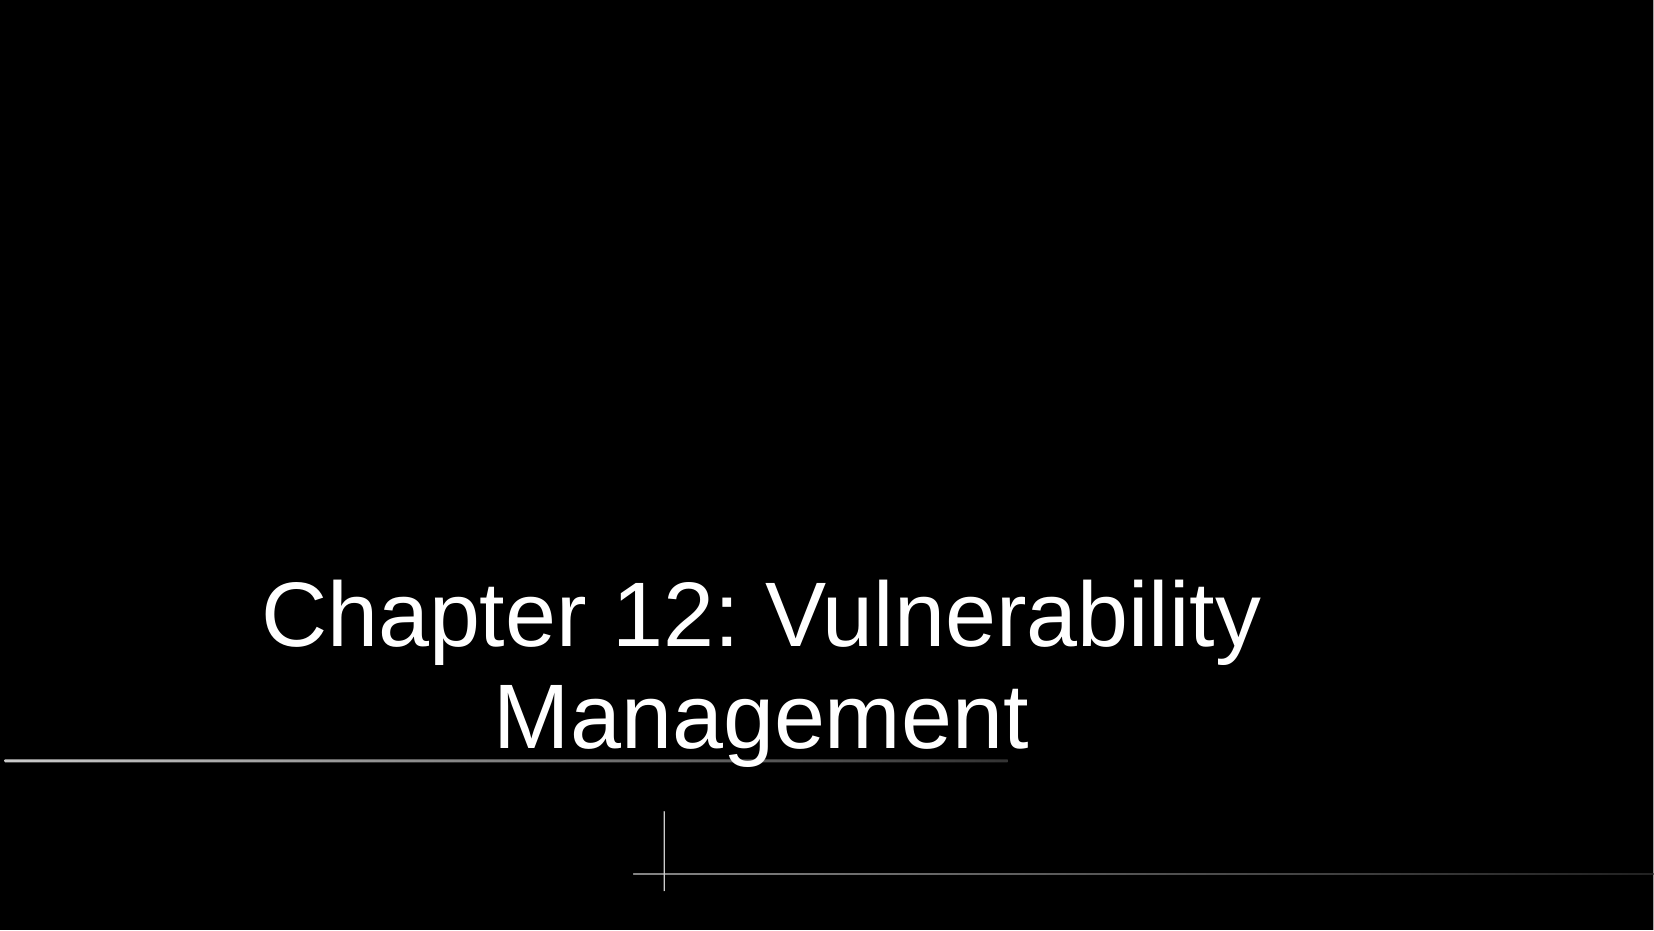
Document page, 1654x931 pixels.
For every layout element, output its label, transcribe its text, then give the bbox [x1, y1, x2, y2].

title Chapter 12: Vulnerability Management [23, 563, 1501, 769]
